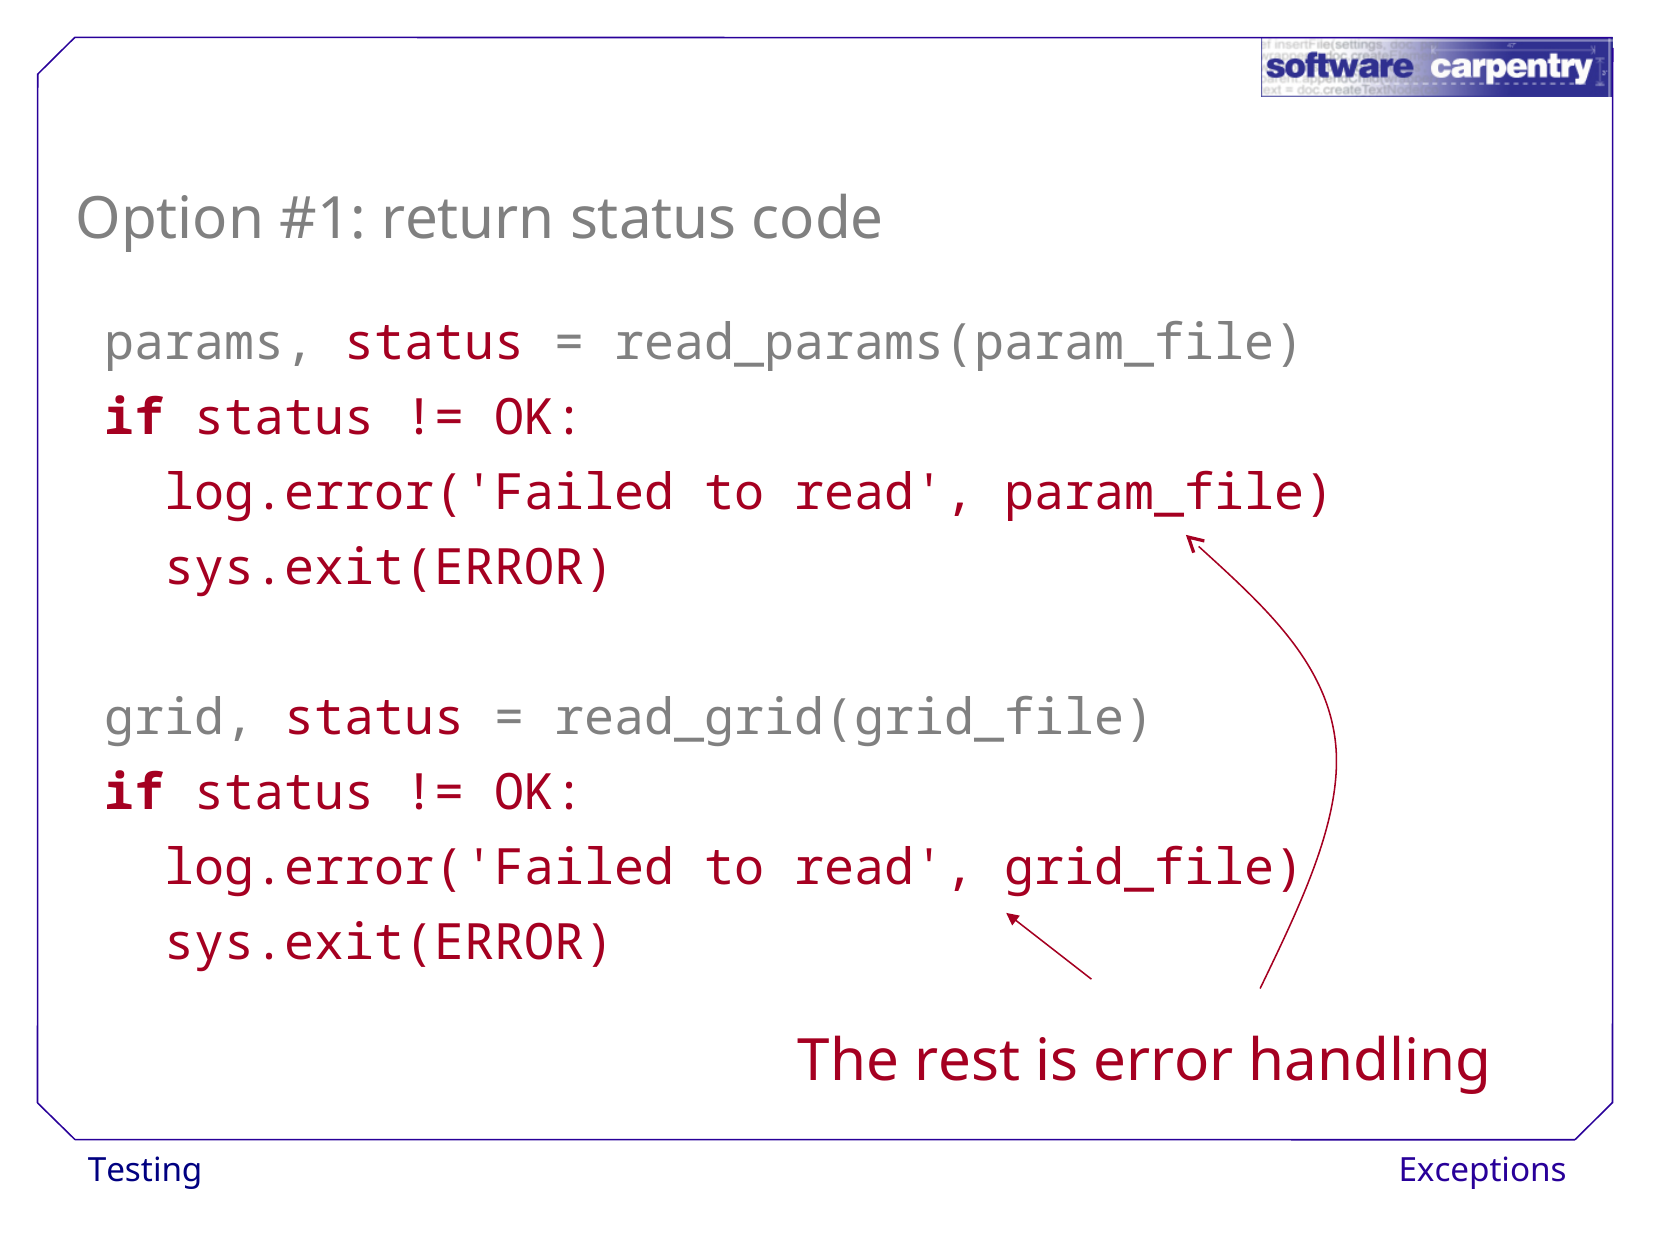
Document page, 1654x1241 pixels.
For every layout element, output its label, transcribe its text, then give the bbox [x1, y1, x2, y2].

text_box params, status = read_params(param_file) if status != OK: log.error('Failed to read', param_file) sys.exit(ERROR) grid, status = read_grid(grid_file) if status != OK: log.error('Failed to read', grid_file) sys.exit(ERROR) [89, 287, 1512, 1037]
text_box The rest is error handling [783, 979, 1654, 1100]
picture [1261, 39, 1613, 97]
text_box Option #1: return status code [60, 138, 1049, 259]
